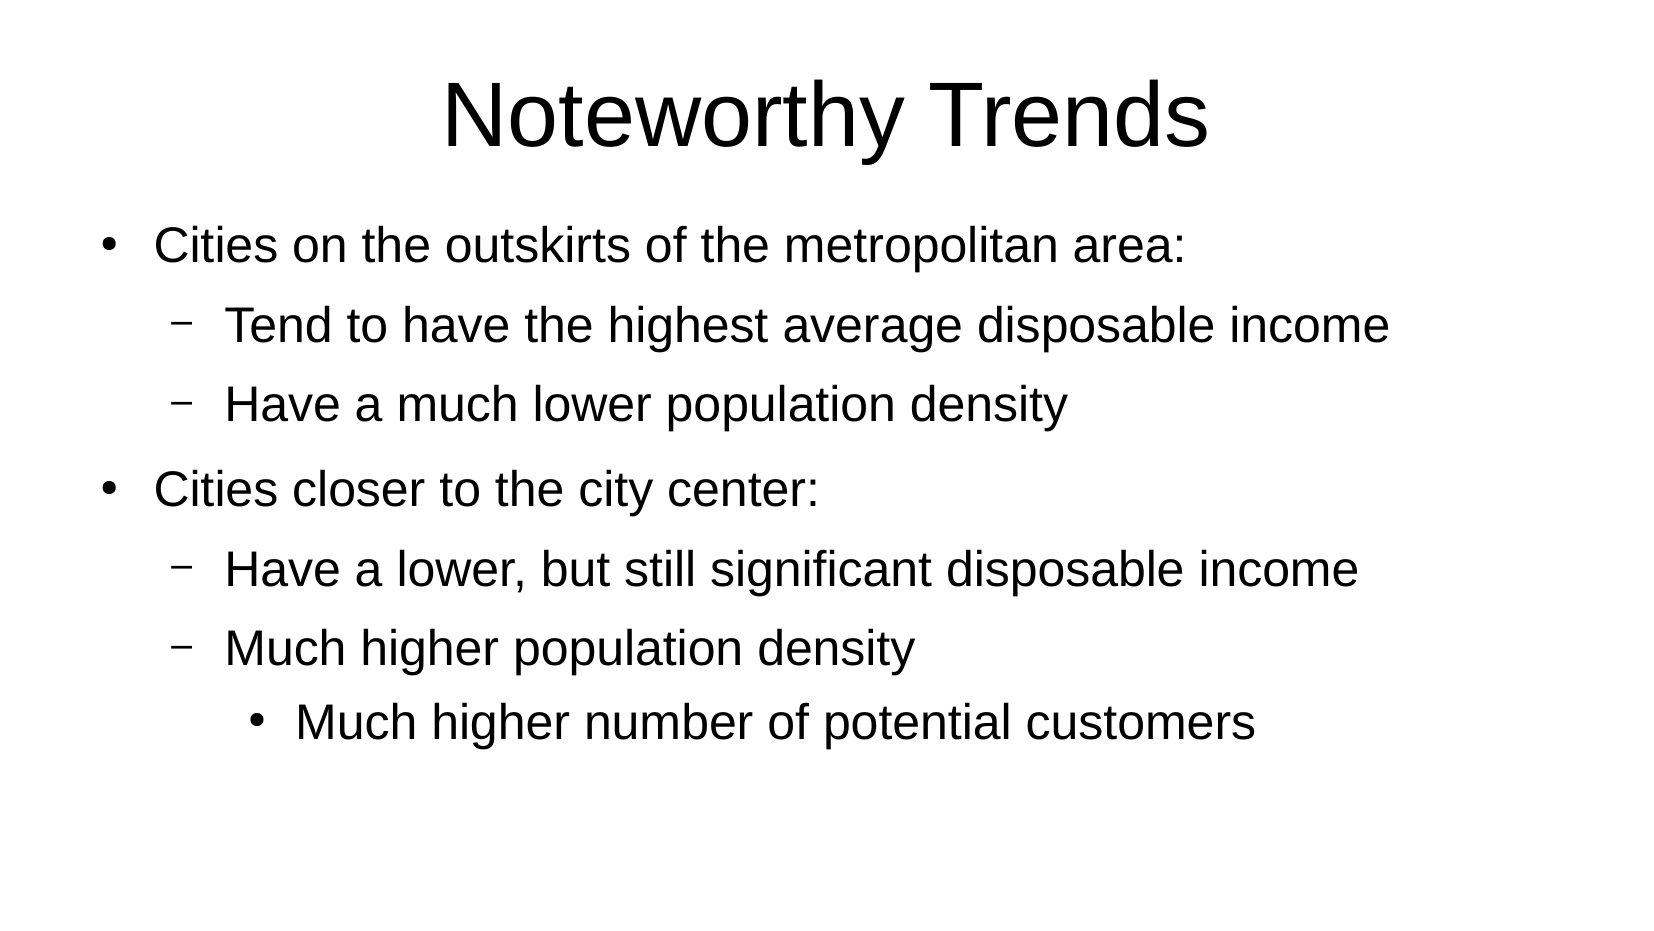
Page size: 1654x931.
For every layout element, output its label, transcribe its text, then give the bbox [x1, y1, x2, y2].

title Noteworthy Trends [82, 37, 1571, 193]
list Cities on the outskirts of the metropolitan area: Tend to have the highest average disposable income Have a much lower population density Cities closer to the city center: Have a lower, but still significant disposable income Much higher population density Much higher number of potential customers [82, 217, 1571, 758]
